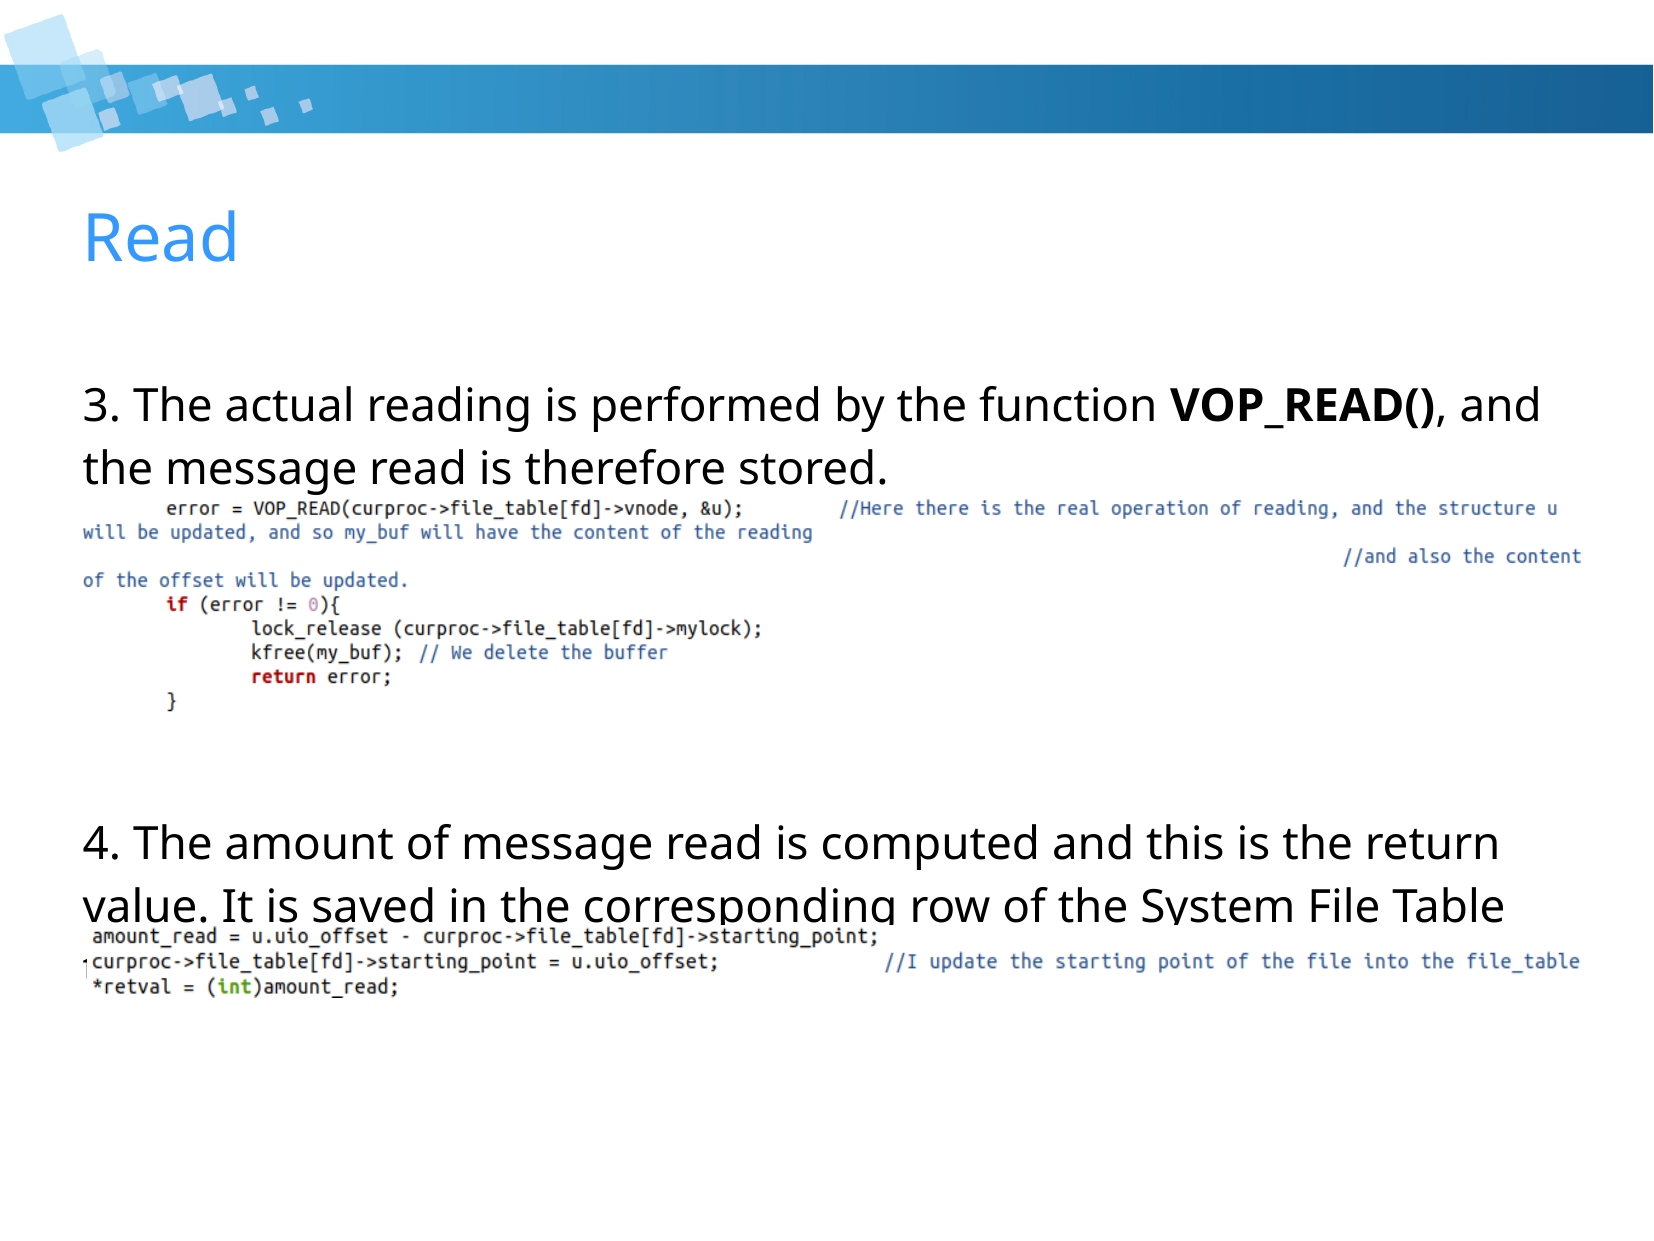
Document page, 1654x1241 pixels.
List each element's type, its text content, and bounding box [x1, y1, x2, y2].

picture [0, 0, 1653, 1238]
list 3. The actual reading is performed by the function VOP_READ(), and the message read is therefore stored. 4. The amount of message read is computed and this is the return value. It is saved in the corresponding row of the System File Table the first free space at the end of the file. [82, 372, 1571, 1093]
title Read [82, 132, 1571, 340]
